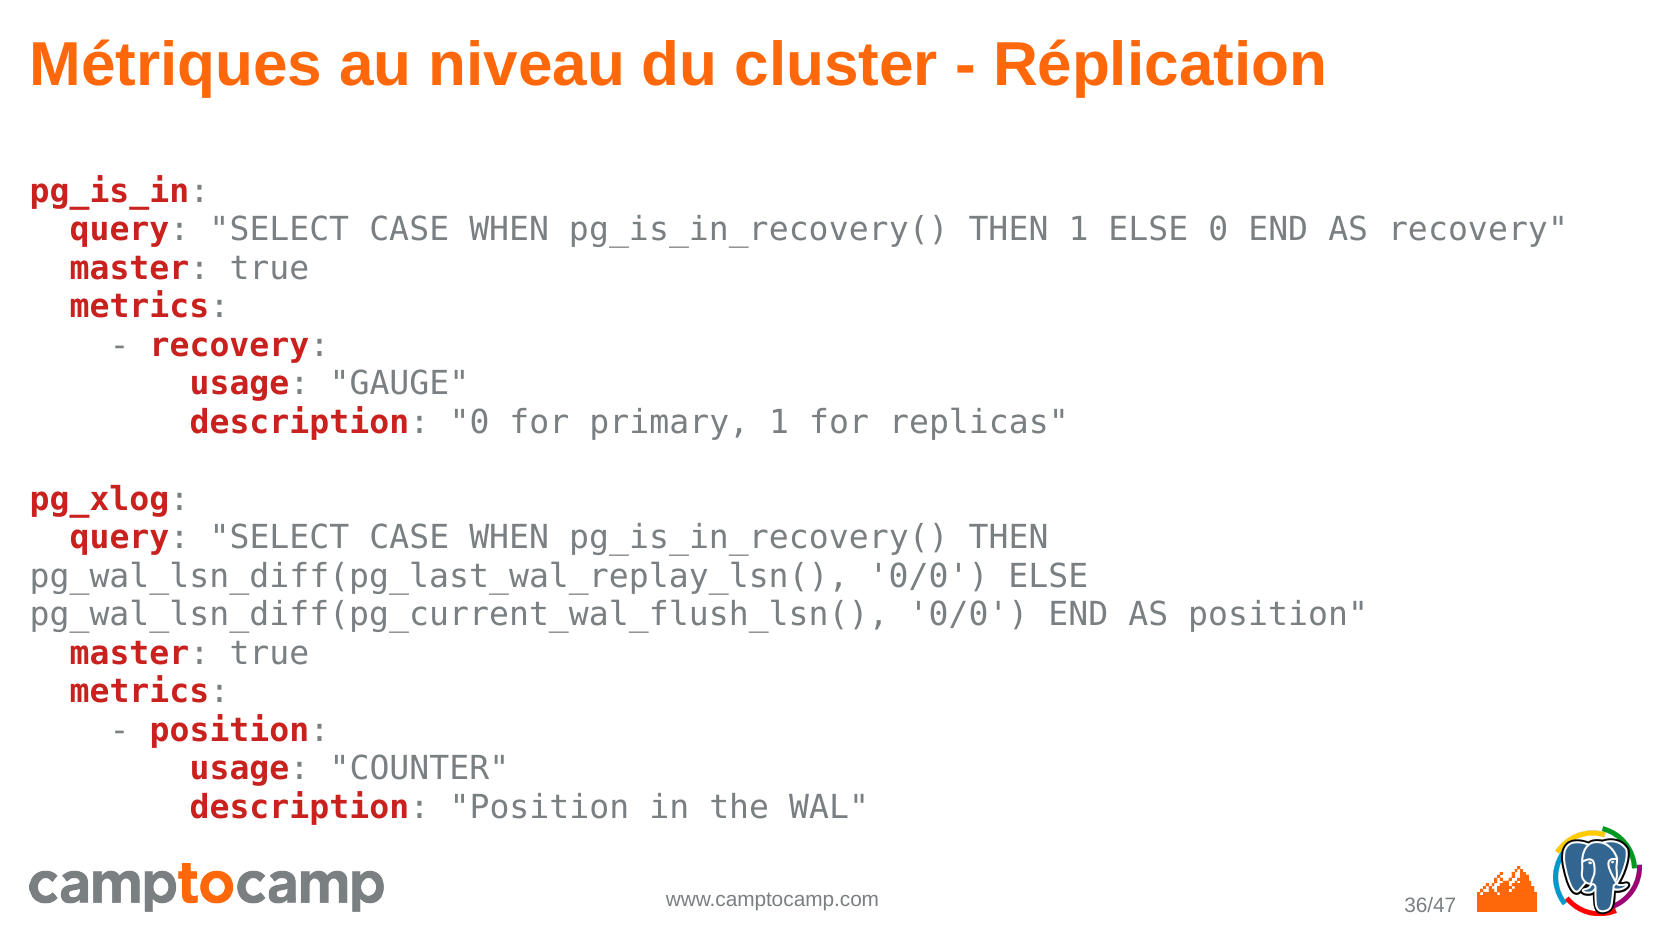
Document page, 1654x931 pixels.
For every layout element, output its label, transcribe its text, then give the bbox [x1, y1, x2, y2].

picture [1553, 826, 1642, 916]
title Métriques au niveau du cluster - Réplication [29, 29, 1625, 156]
picture [29, 863, 384, 912]
picture [1477, 866, 1537, 912]
list pg_is_in: query: "SELECT CASE WHEN pg_is_in_recovery() THEN 1 ELSE 0 END AS recovery" master: true metrics: - recovery: usage: "GAUGE" description: "0 for primary, 1 for replicas" pg_xlog: query: "SELECT CASE WHEN pg_is_in_recovery() THEN pg_wal_lsn_diff(pg_last_wal_replay_lsn(), '0/0') ELSE pg_wal_lsn_diff(pg_current_wal_flush_lsn(), '0/0') END AS position" master: true metrics: - position: usage: "COUNTER" description: "Position in the WAL" [29, 171, 1625, 827]
